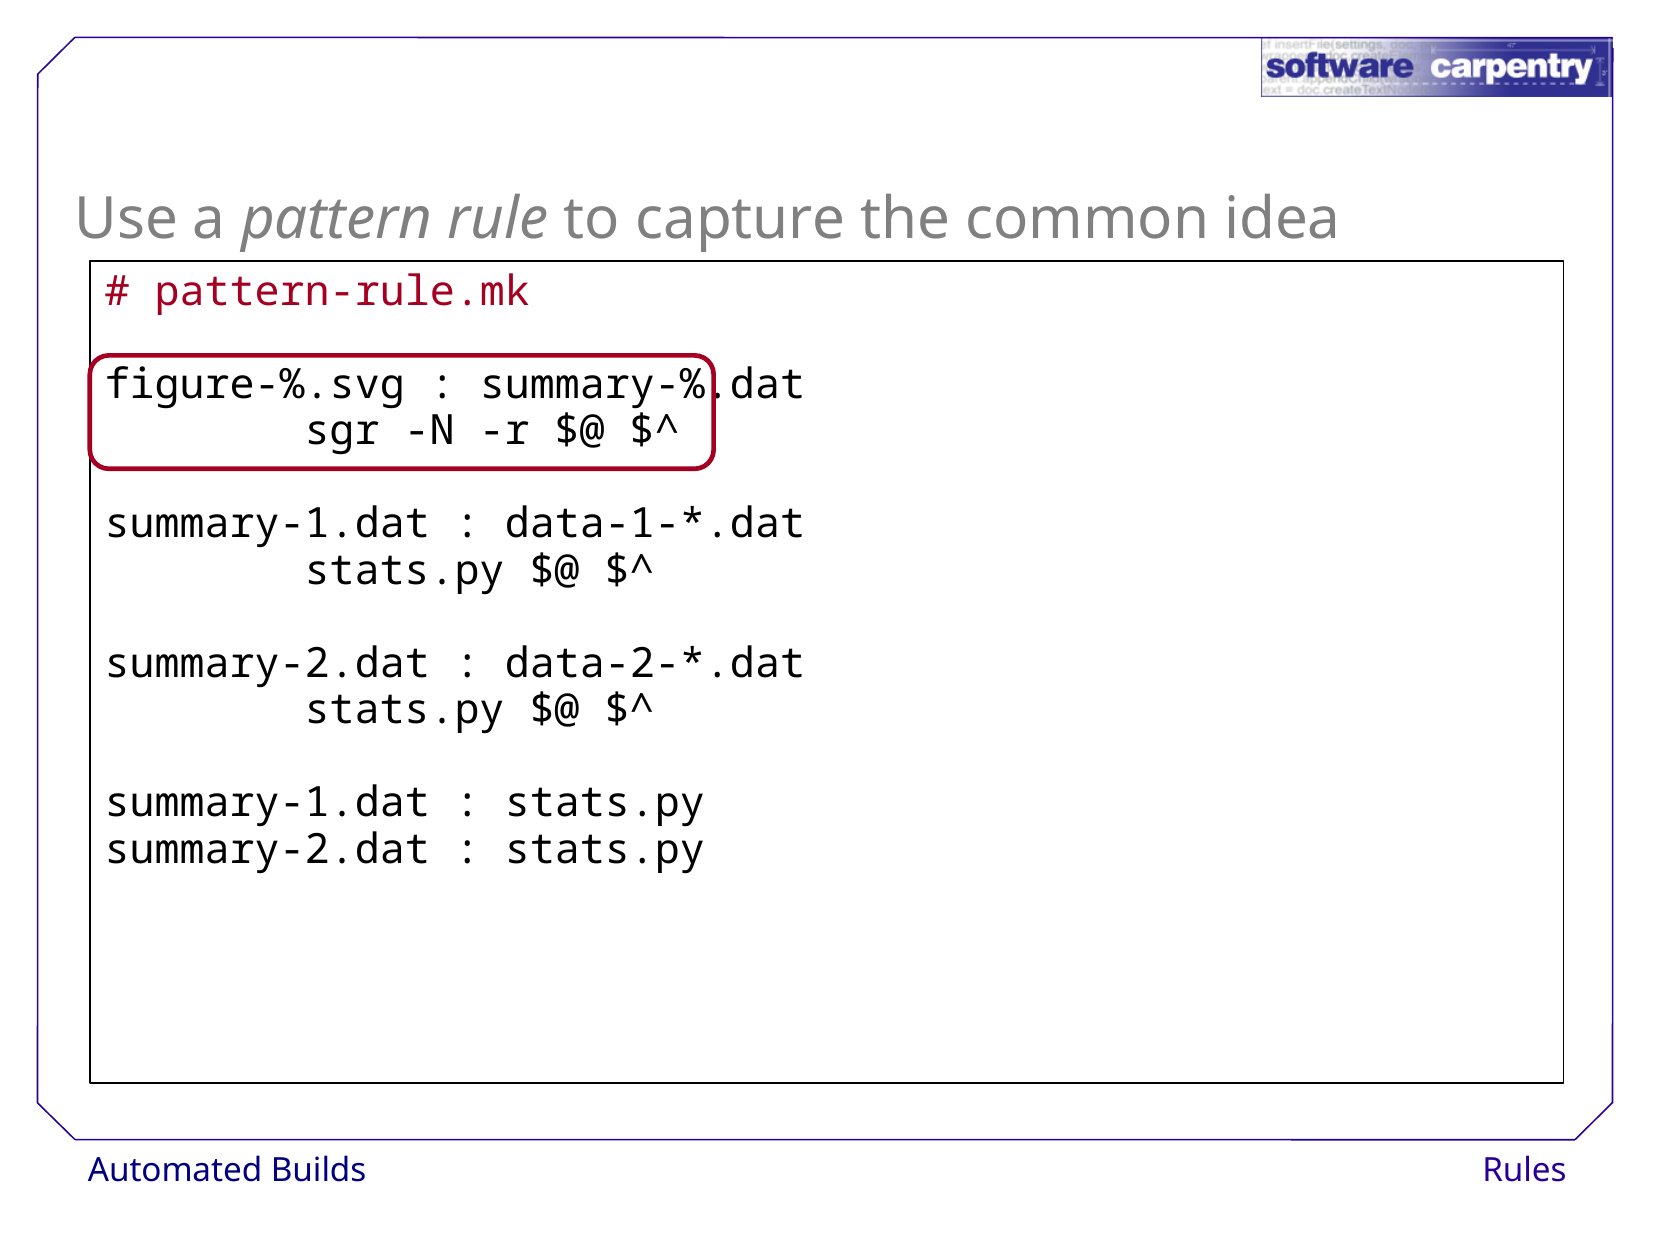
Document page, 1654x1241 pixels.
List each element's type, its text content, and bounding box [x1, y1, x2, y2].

text_box # pattern-rule.mk figure-%.svg : summary-%.dat sgr -N -r $@ $^ summary-1.dat : data-1-*.dat stats.py $@ $^ summary-2.dat : data-2-*.dat stats.py $@ $^ summary-1.dat : stats.py summary-2.dat : stats.py [93, 358, 711, 466]
text_box Use a pattern rule to capture the common idea [59, 138, 1506, 259]
picture [1261, 39, 1613, 97]
text_box # pattern-rule.mk figure-%.svg : summary-%.dat sgr -N -r $@ $^ summary-1.dat : data-1-*.dat stats.py $@ $^ summary-2.dat : data-2-*.dat stats.py $@ $^ summary-1.dat : stats.py summary-2.dat : stats.py [89, 260, 1564, 1084]
